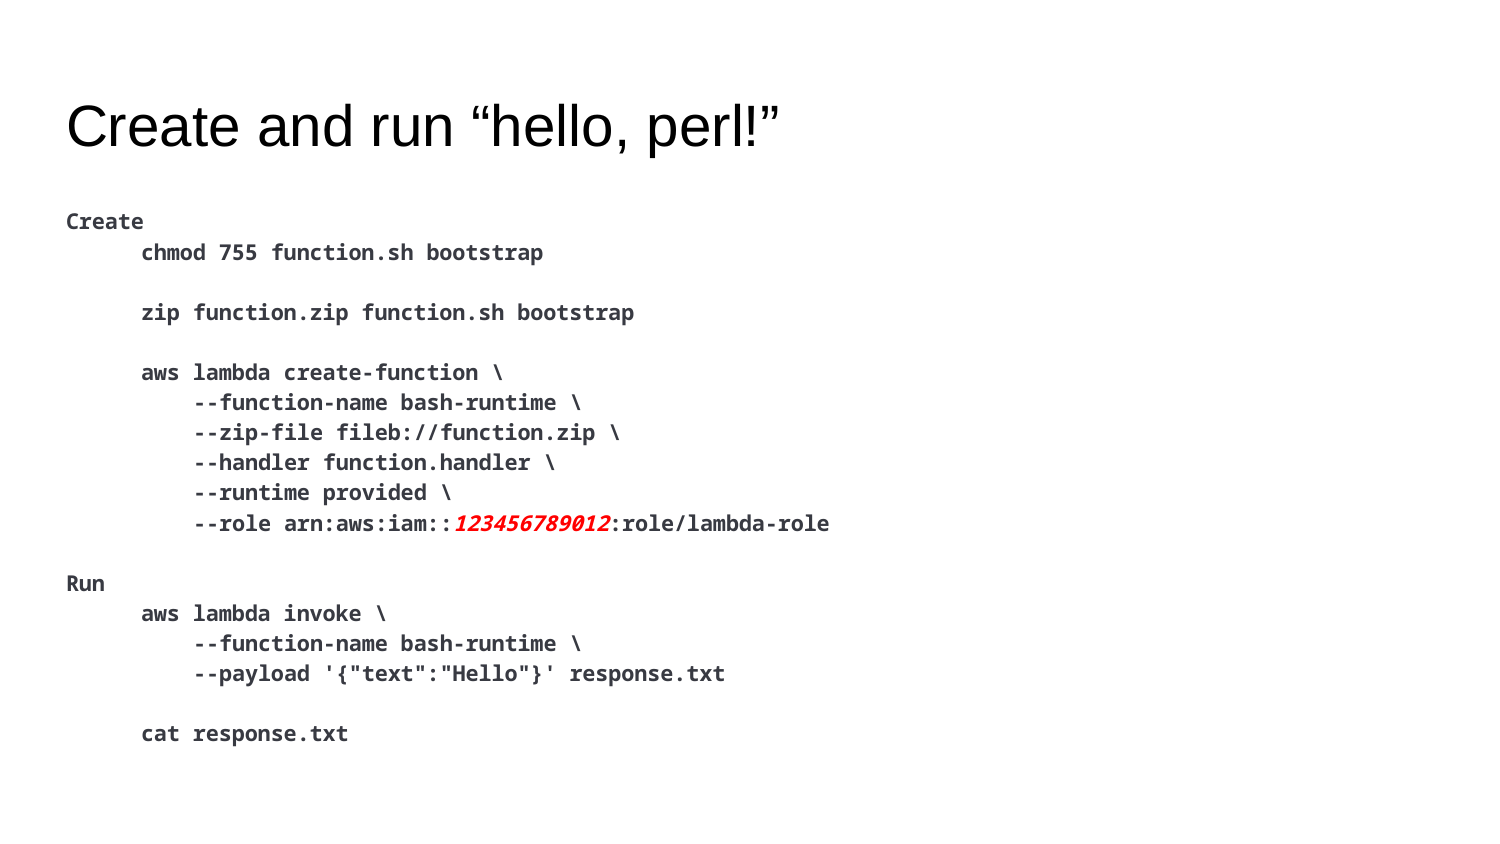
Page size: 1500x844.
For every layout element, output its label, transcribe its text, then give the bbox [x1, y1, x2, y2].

title Create and run “hello, perl!” [51, 72, 1449, 167]
list Create chmod 755 function.sh bootstrap zip function.zip function.sh bootstrap aws lambda create-function \ --function-name bash-runtime \ --zip-file fileb://function.zip \ --handler function.handler \ --runtime provided \ --role arn:aws:iam::123456789012:role/lambda-role Run aws lambda invoke \ --function-name bash-runtime \ --payload '{"text":"Hello"}' response.txt cat response.txt [51, 189, 1449, 750]
